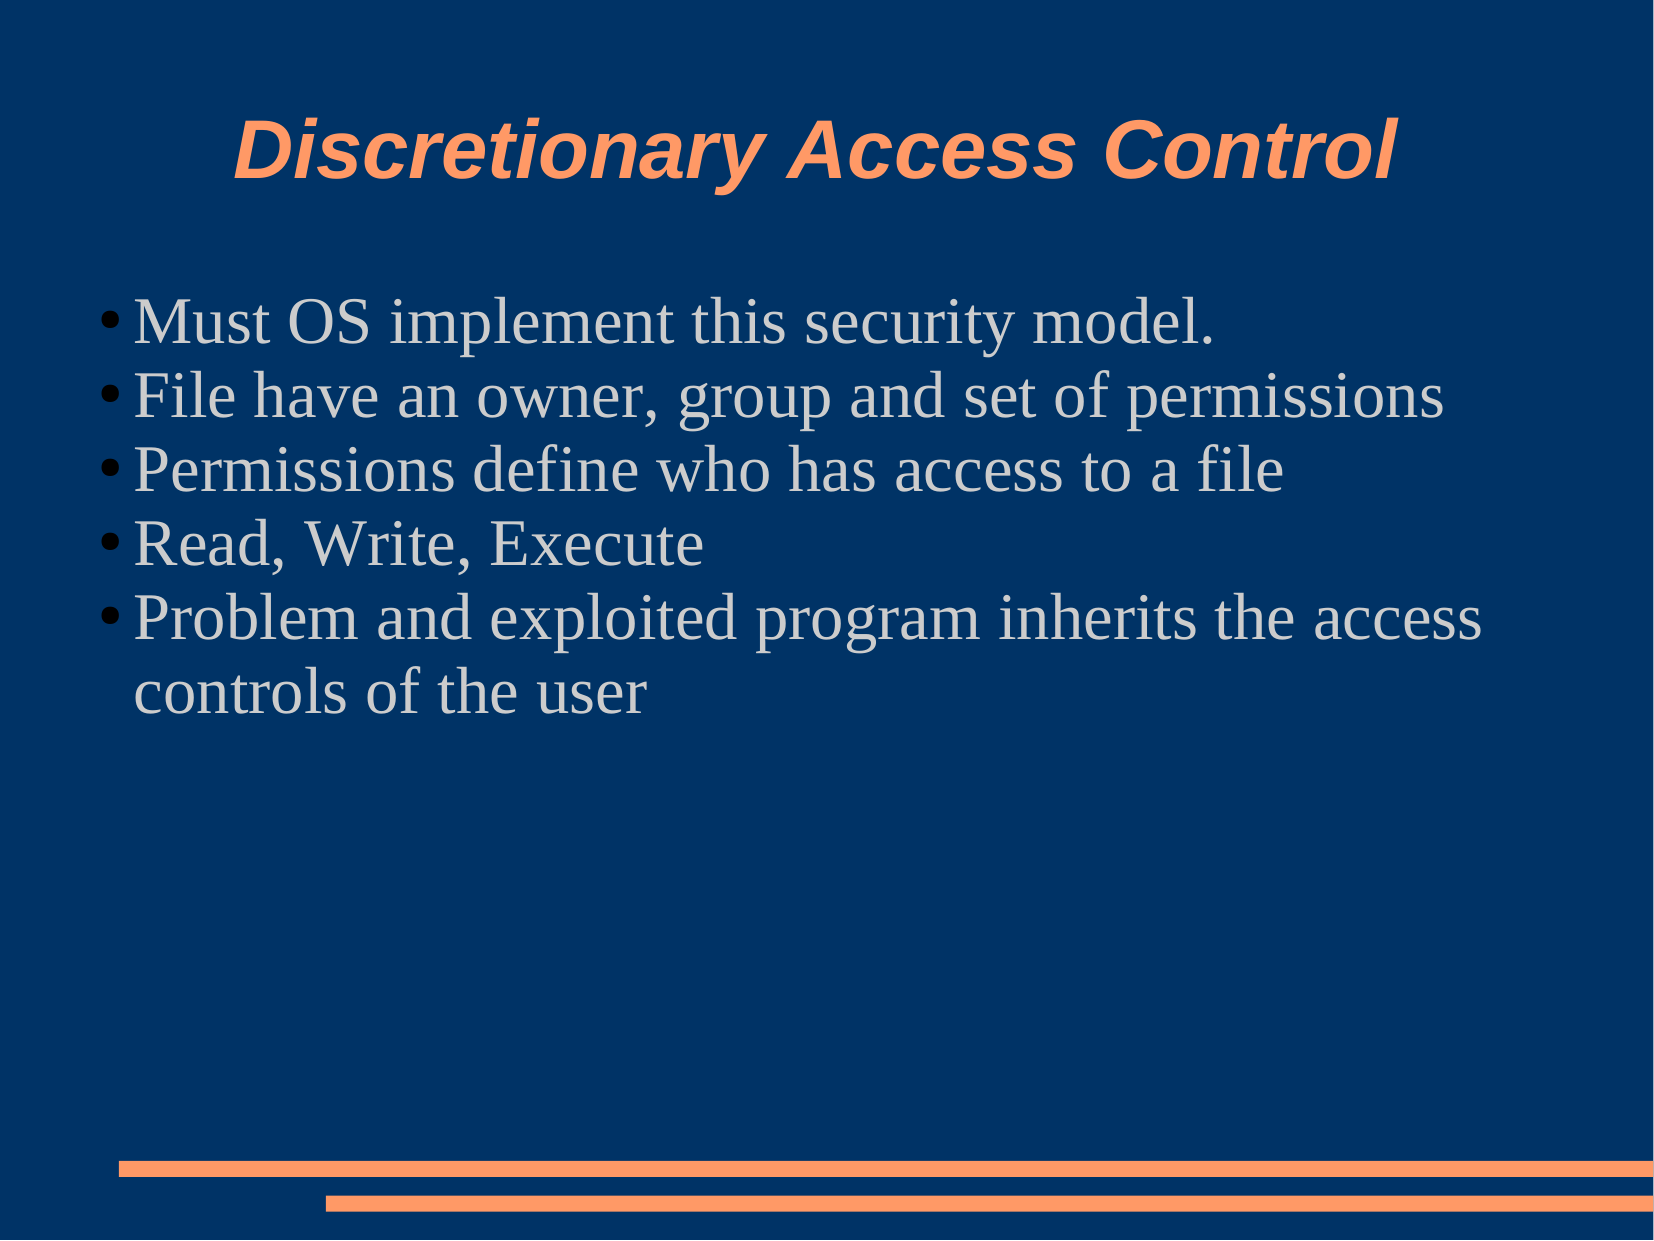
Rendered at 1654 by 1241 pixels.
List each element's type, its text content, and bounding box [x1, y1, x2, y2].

title Discretionary Access Control [121, 53, 1534, 225]
subtitle Must OS implement this security model. File have an owner, group and set of permissions Permissions define who has access to a file Read, Write, Execute Problem and exploited program inherits the access controls of the user [98, 225, 1538, 788]
